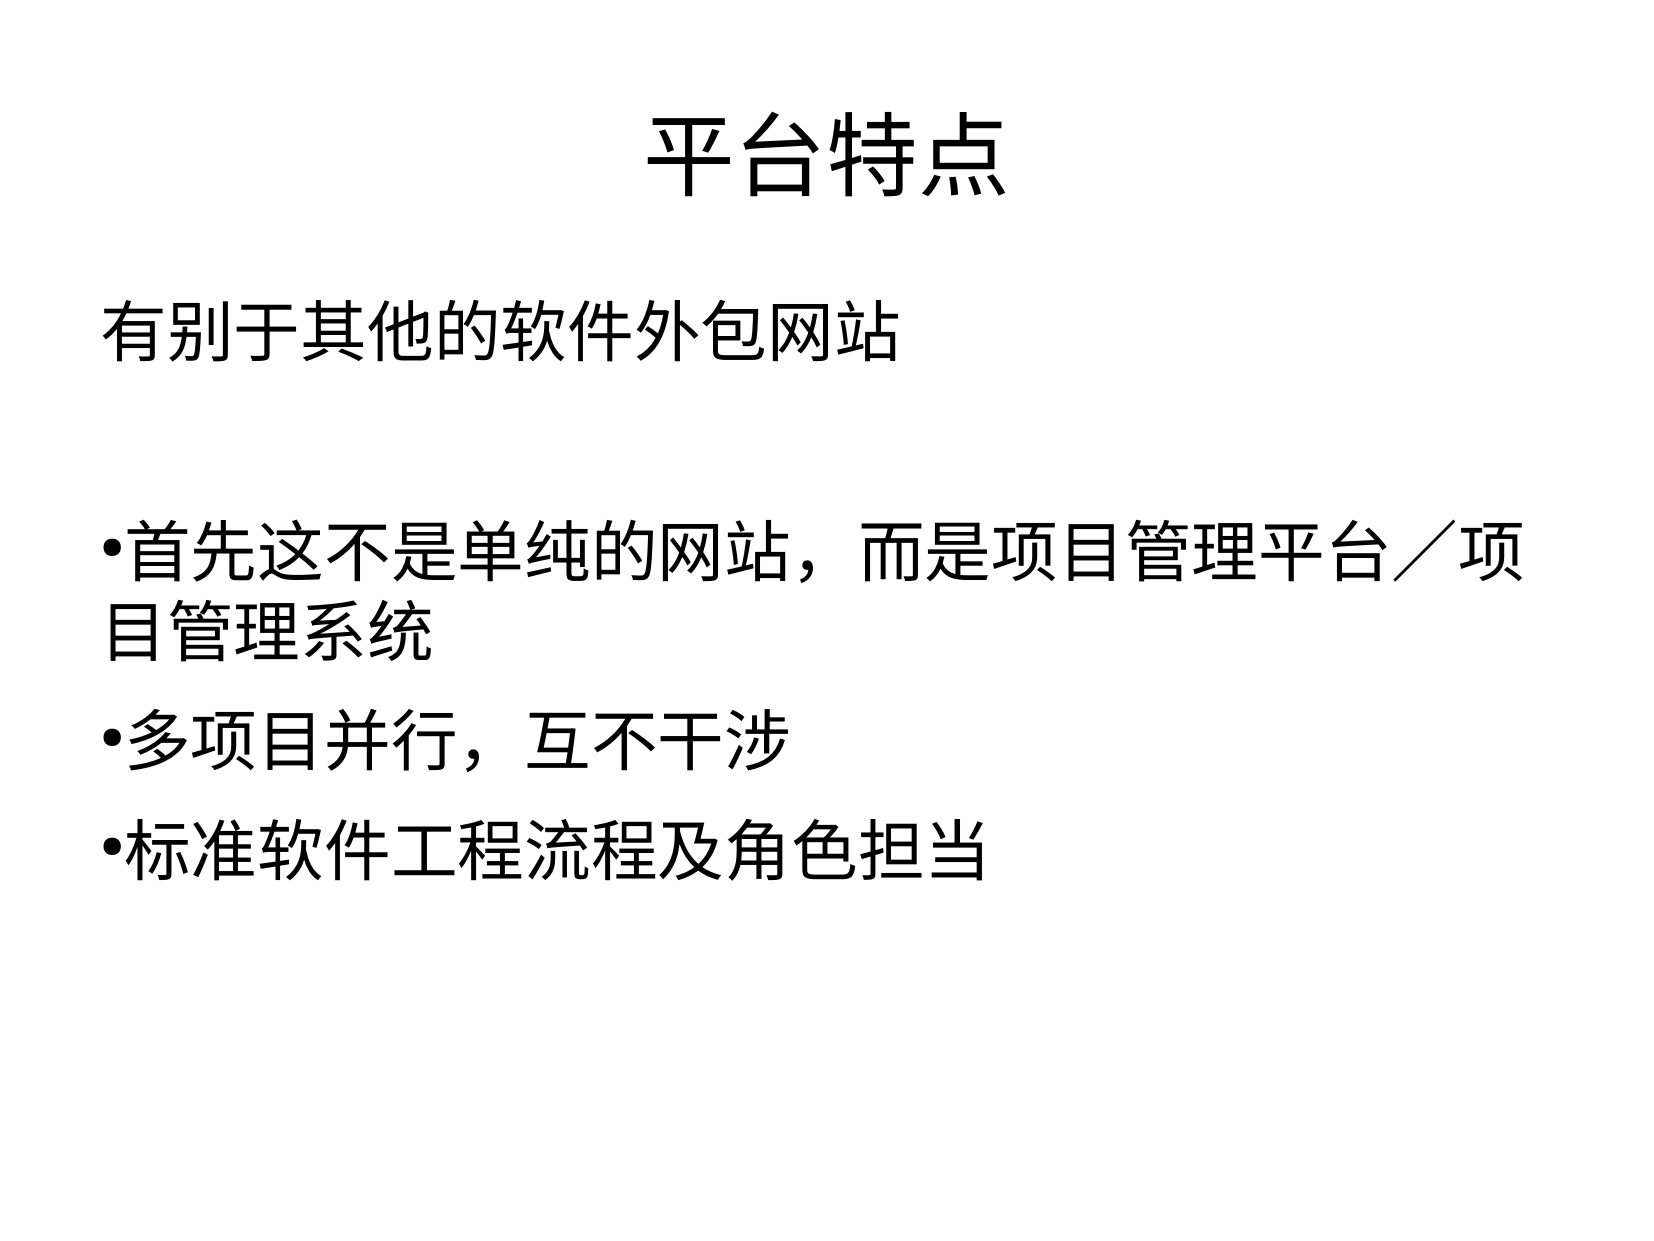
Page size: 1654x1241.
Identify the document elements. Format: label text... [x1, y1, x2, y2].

title 平台特点 [82, 49, 1571, 257]
list 有别于其他的软件外包网站 首先这不是单纯的网站，而是项目管理平台／项目管理系统 多项目并行，互不干涉 标准软件工程流程及角色担当 [100, 290, 1556, 1010]
